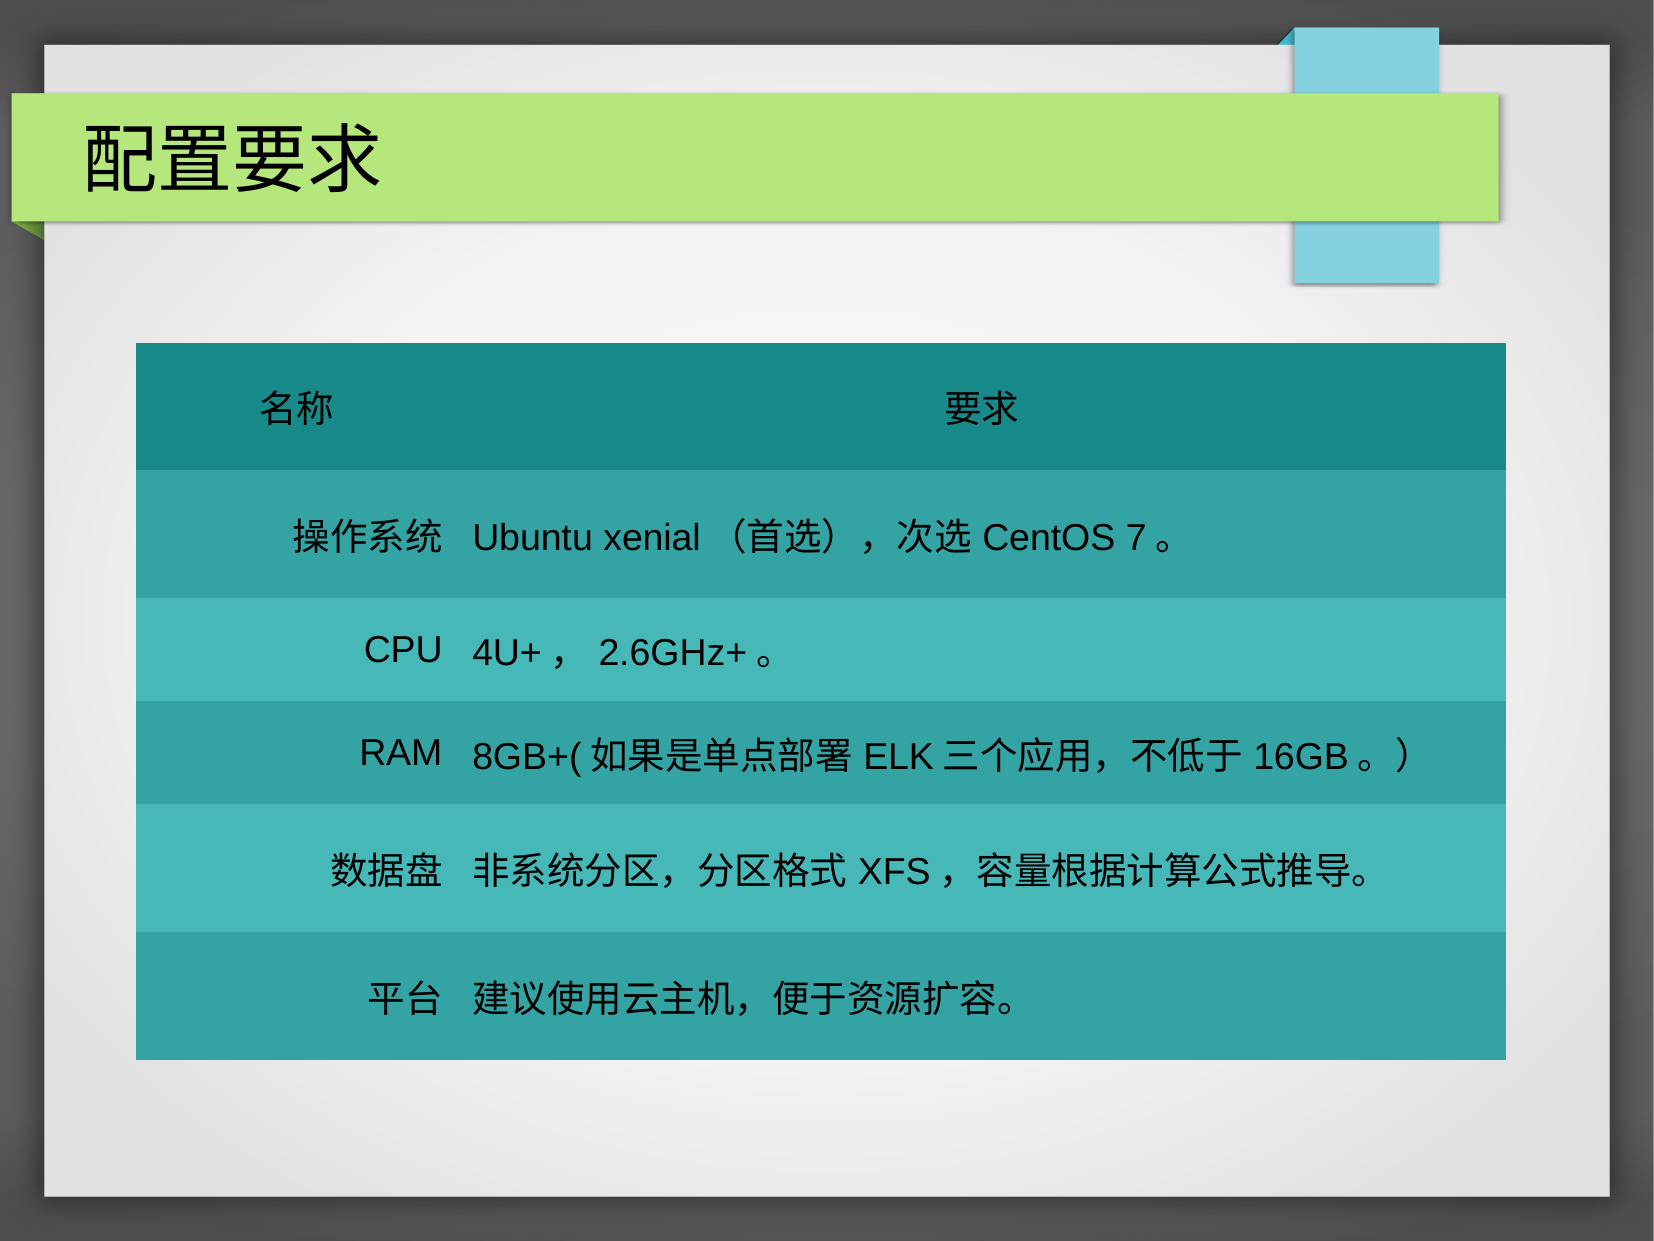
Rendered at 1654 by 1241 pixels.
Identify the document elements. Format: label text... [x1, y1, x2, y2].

picture [0, 0, 1654, 1241]
table_header 要求 [457, 343, 1506, 470]
table_cell 8GB+(如果是单点部署ELK三个应用，不低于16GB。） [457, 701, 1506, 804]
table_cell 平台 [136, 932, 457, 1060]
table_cell 操作系统 [136, 470, 457, 598]
table_cell 非系统分区，分区格式XFS，容量根据计算公式推导。 [457, 804, 1506, 932]
title 配置要求 [82, 94, 1264, 213]
table_cell 4U+，2.6GHz+。 [457, 598, 1506, 701]
table_header 名称 [136, 343, 457, 470]
table_cell Ubuntu xenial（首选），次选CentOS 7。 [457, 470, 1506, 598]
table_cell 数据盘 [136, 804, 457, 932]
table_cell 建议使用云主机，便于资源扩容。 [457, 932, 1506, 1060]
table_cell CPU [136, 598, 457, 701]
table_cell RAM [136, 701, 457, 804]
